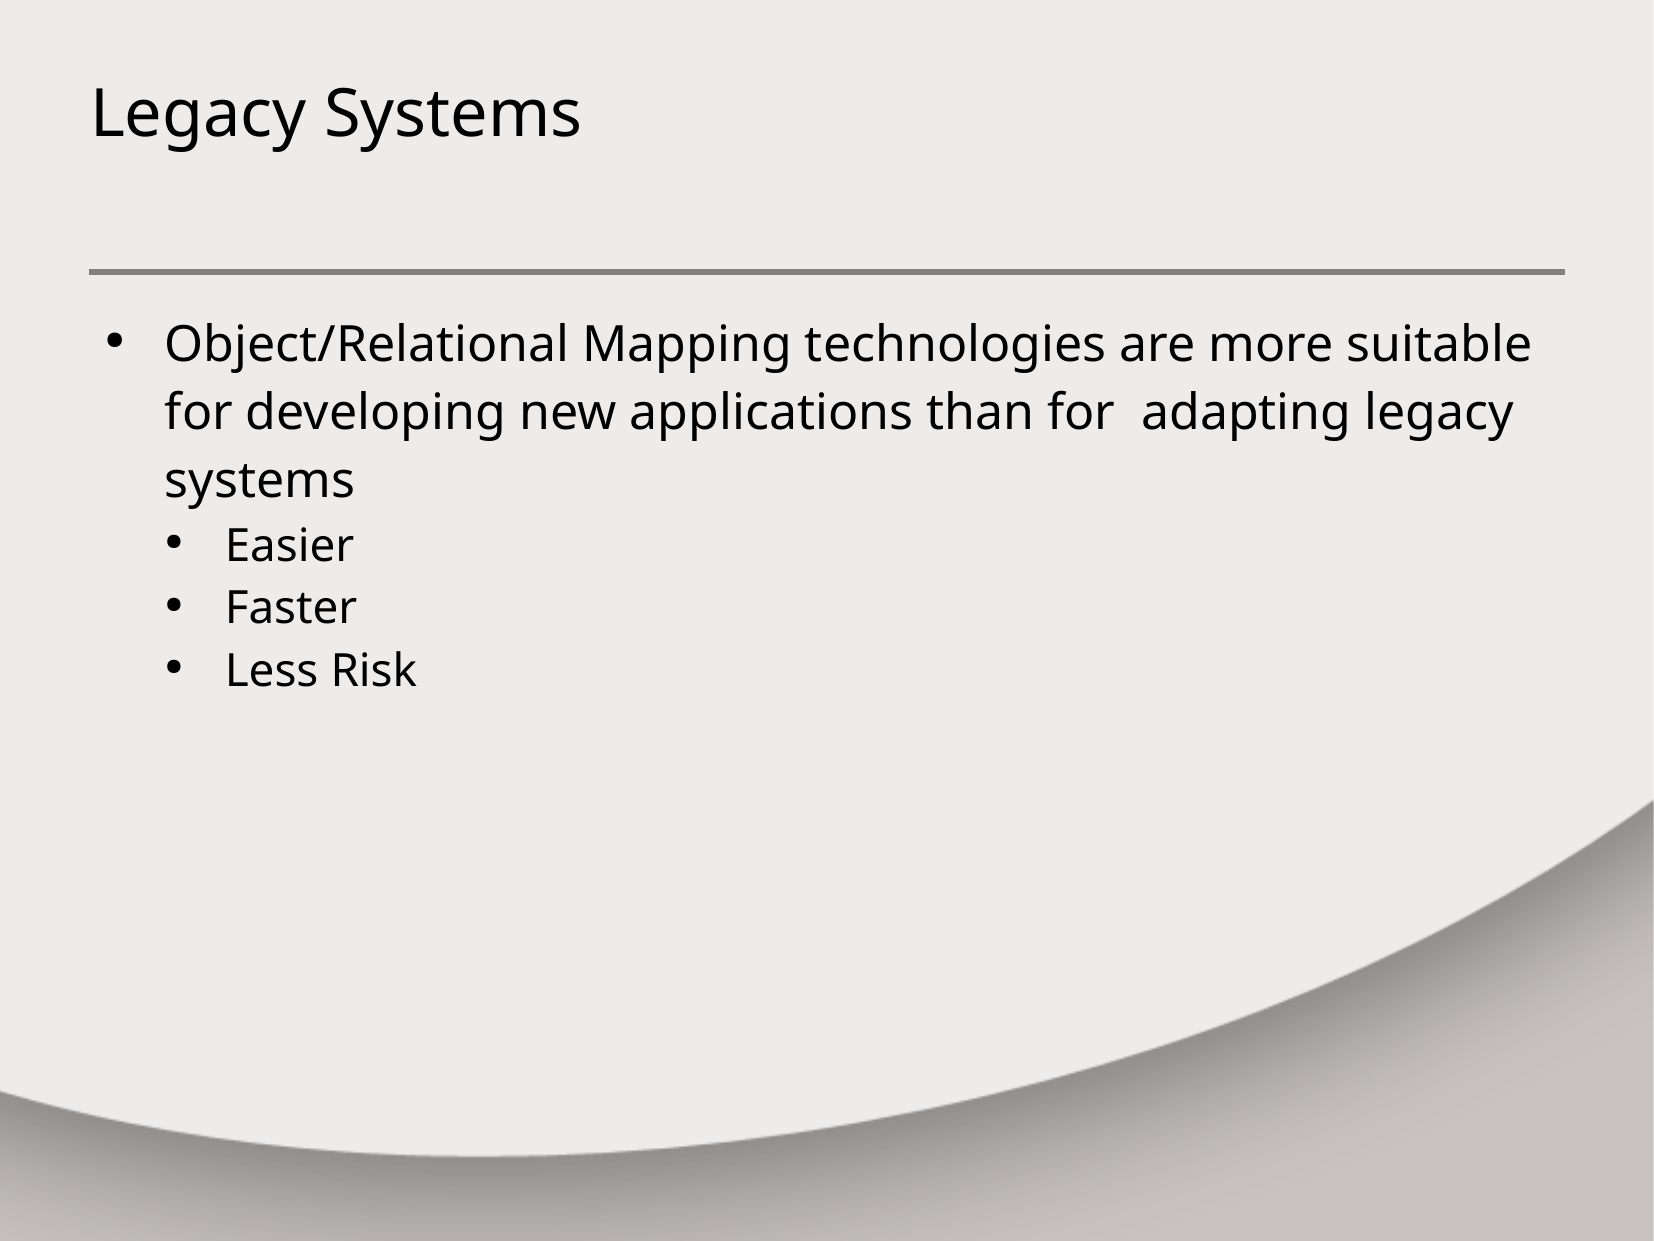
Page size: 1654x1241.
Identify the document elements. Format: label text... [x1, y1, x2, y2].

text_box Object/Relational Mapping technologies are more suitable for developing new applications than for adapting legacy systems Easier Faster Less Risk [90, 300, 1567, 1157]
title Legacy Systems [90, 75, 1565, 238]
picture [0, 0, 1654, 1241]
